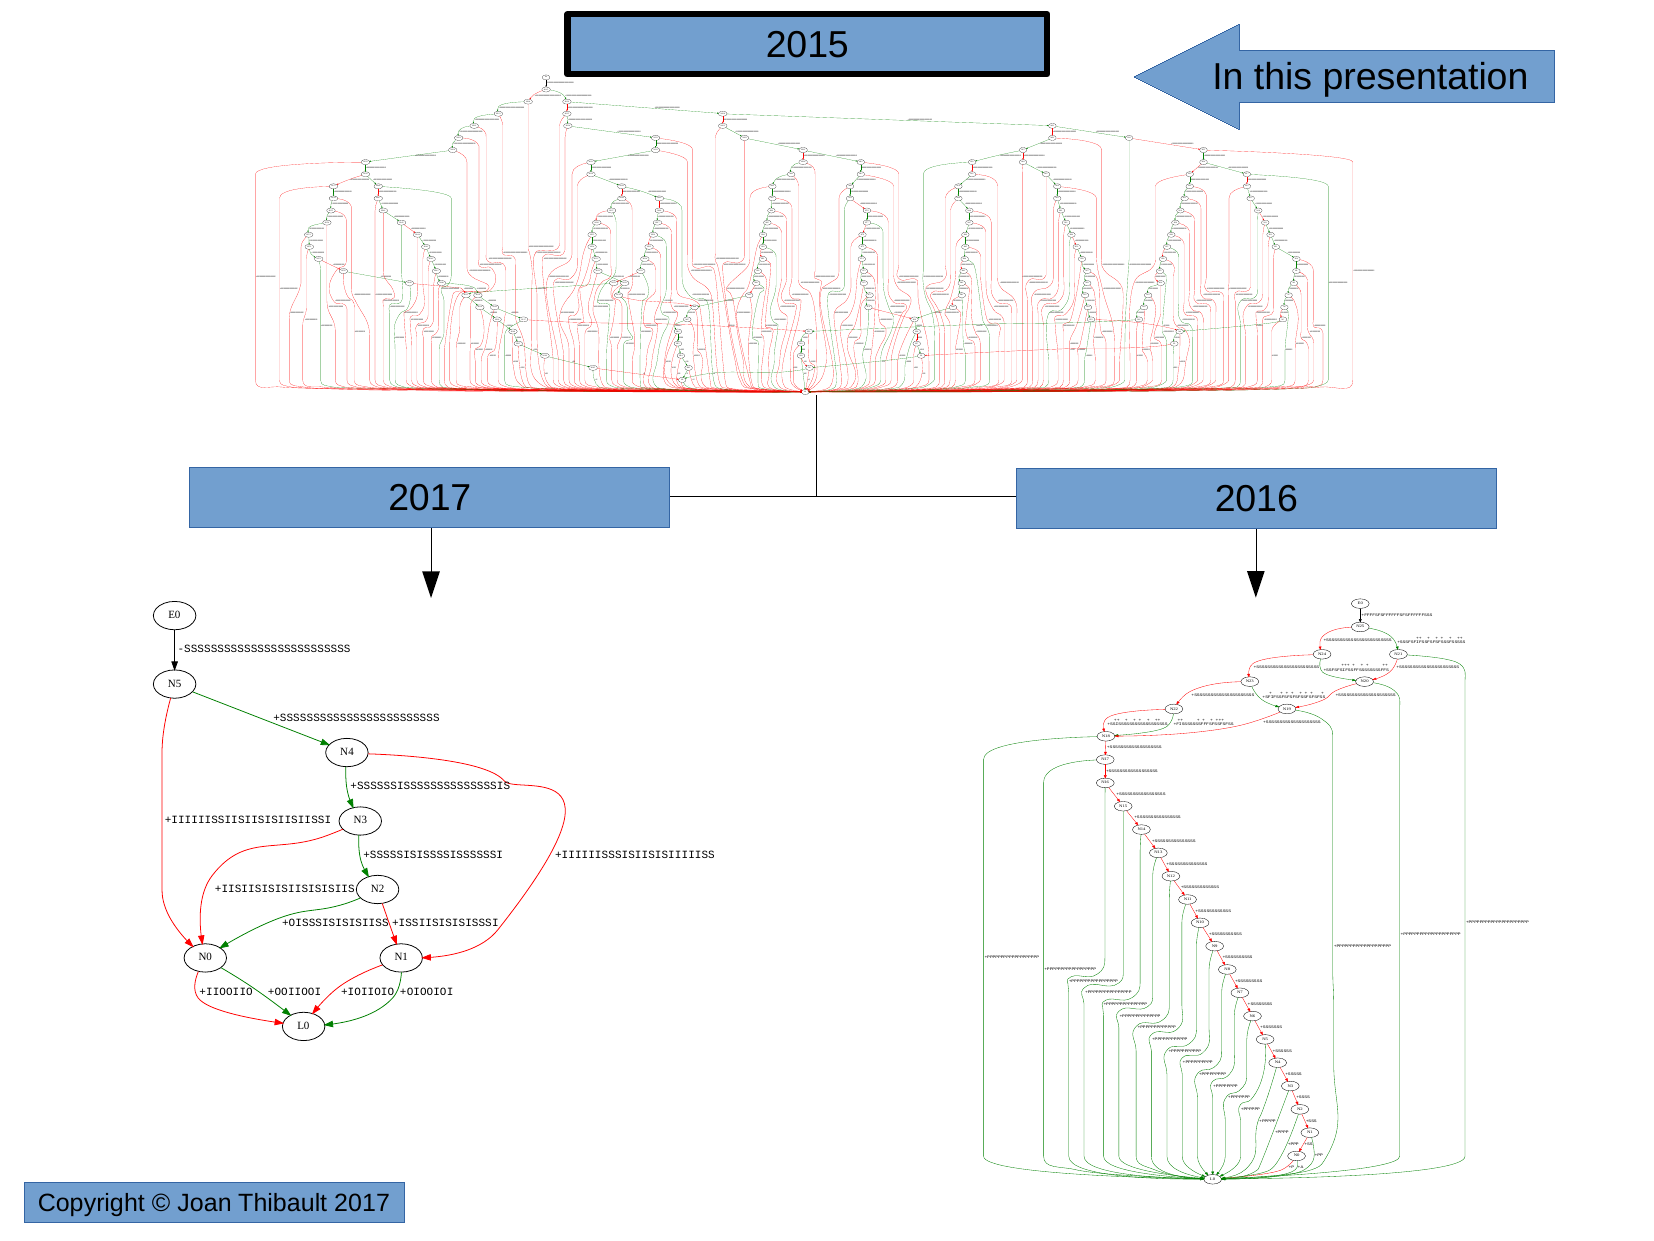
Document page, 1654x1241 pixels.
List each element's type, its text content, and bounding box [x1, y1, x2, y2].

picture [149, 597, 713, 1045]
text_box 2016 [1016, 468, 1497, 529]
text_box 2015 [567, 14, 1048, 75]
picture [254, 74, 1377, 396]
text_box 2017 [189, 467, 670, 528]
picture [982, 597, 1530, 1186]
text_box Copyright © Joan Thibault 2017 [24, 1182, 405, 1223]
text_box In this presentation [1134, 24, 1555, 130]
